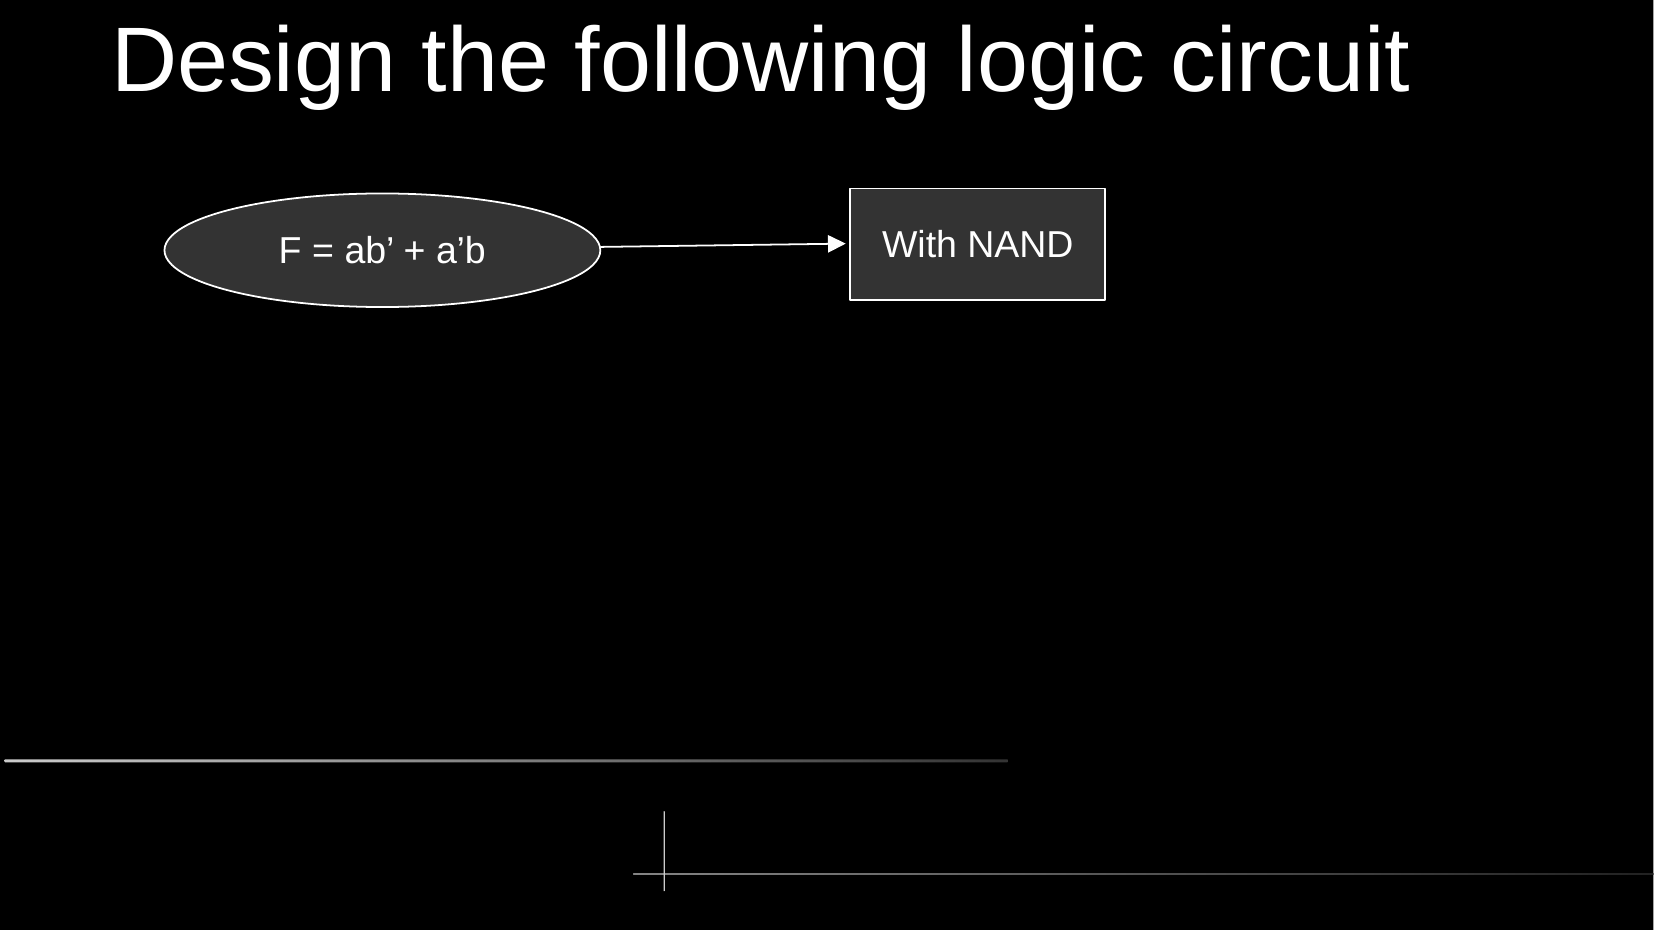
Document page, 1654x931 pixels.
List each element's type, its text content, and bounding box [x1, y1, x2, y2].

text_box With NAND [850, 188, 1106, 301]
title Design the following logic circuit [23, 5, 1501, 114]
text_box F = ab’ + a’b [164, 193, 601, 308]
